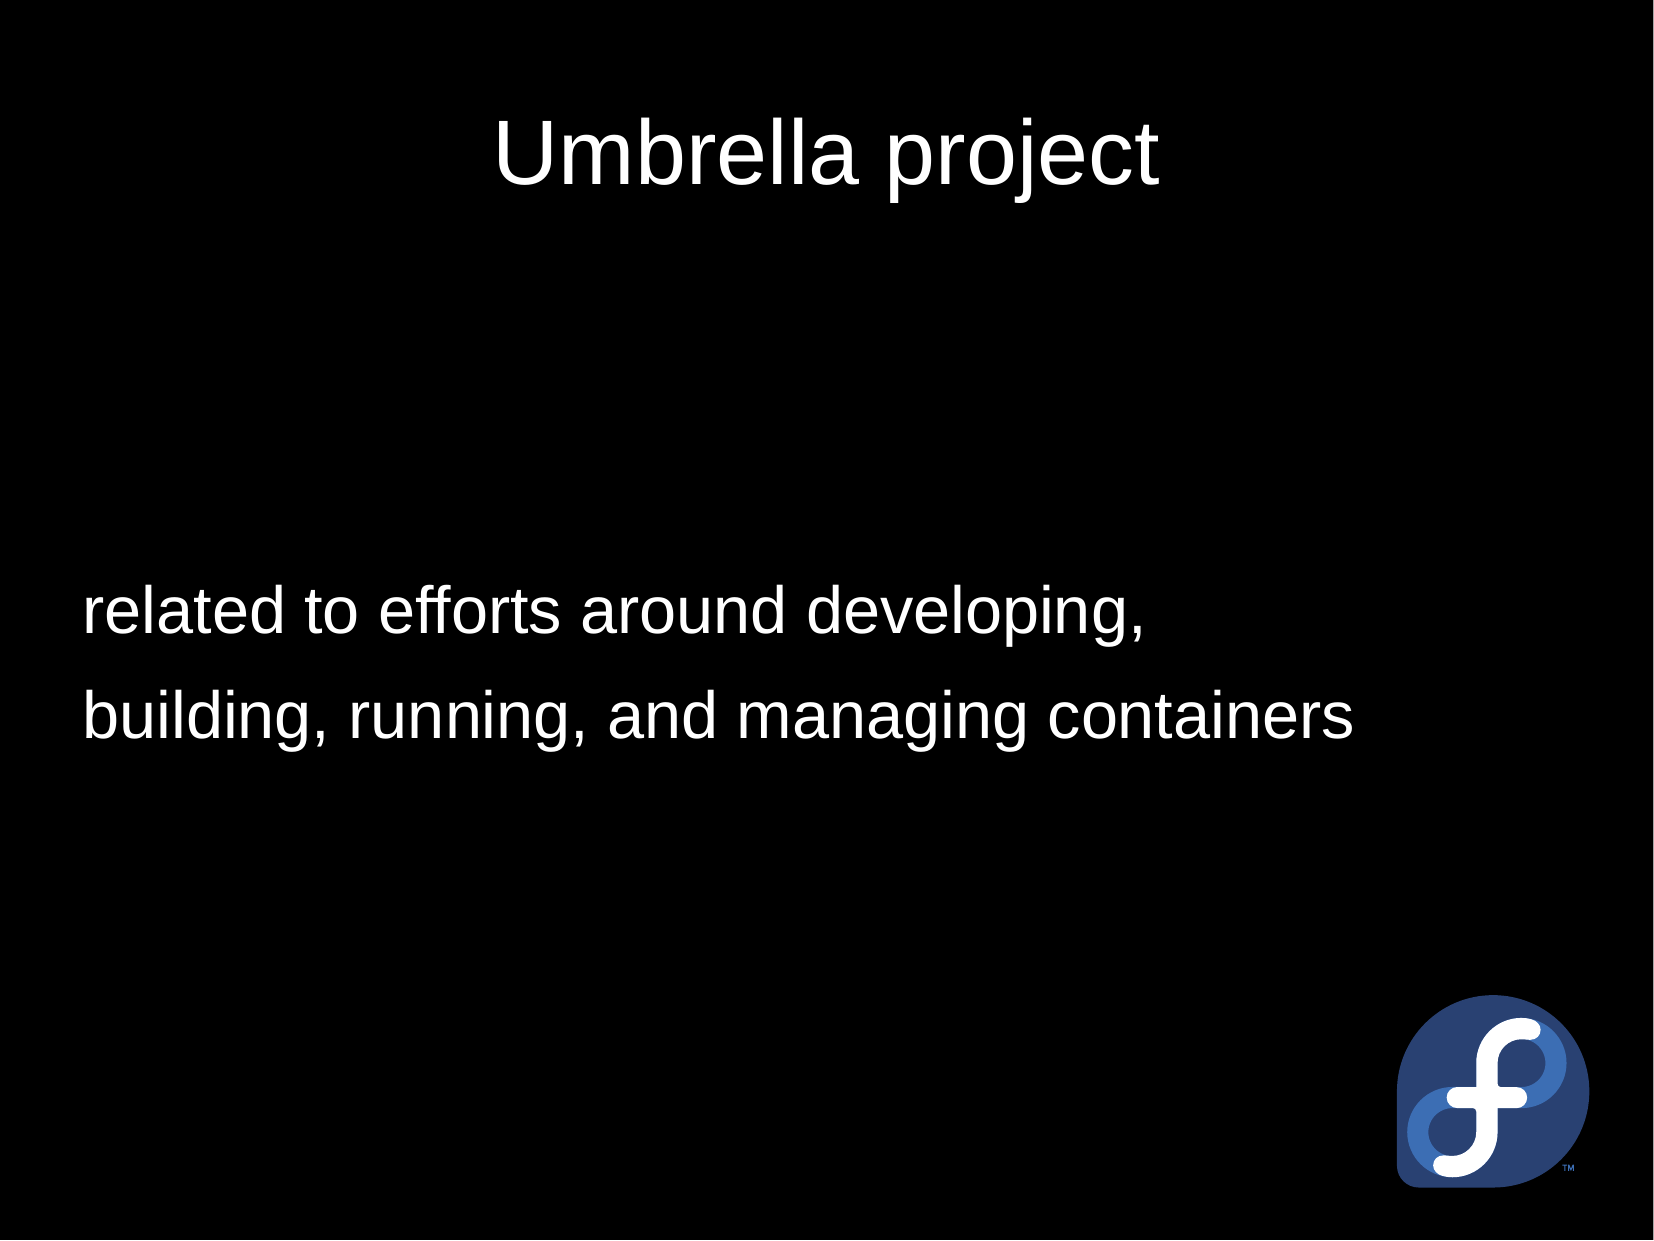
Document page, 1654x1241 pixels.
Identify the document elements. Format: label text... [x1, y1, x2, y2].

list related to efforts around developing, building, running, and managing containers [82, 290, 1571, 1010]
picture [1396, 994, 1591, 1189]
title Umbrella project [82, 49, 1571, 257]
